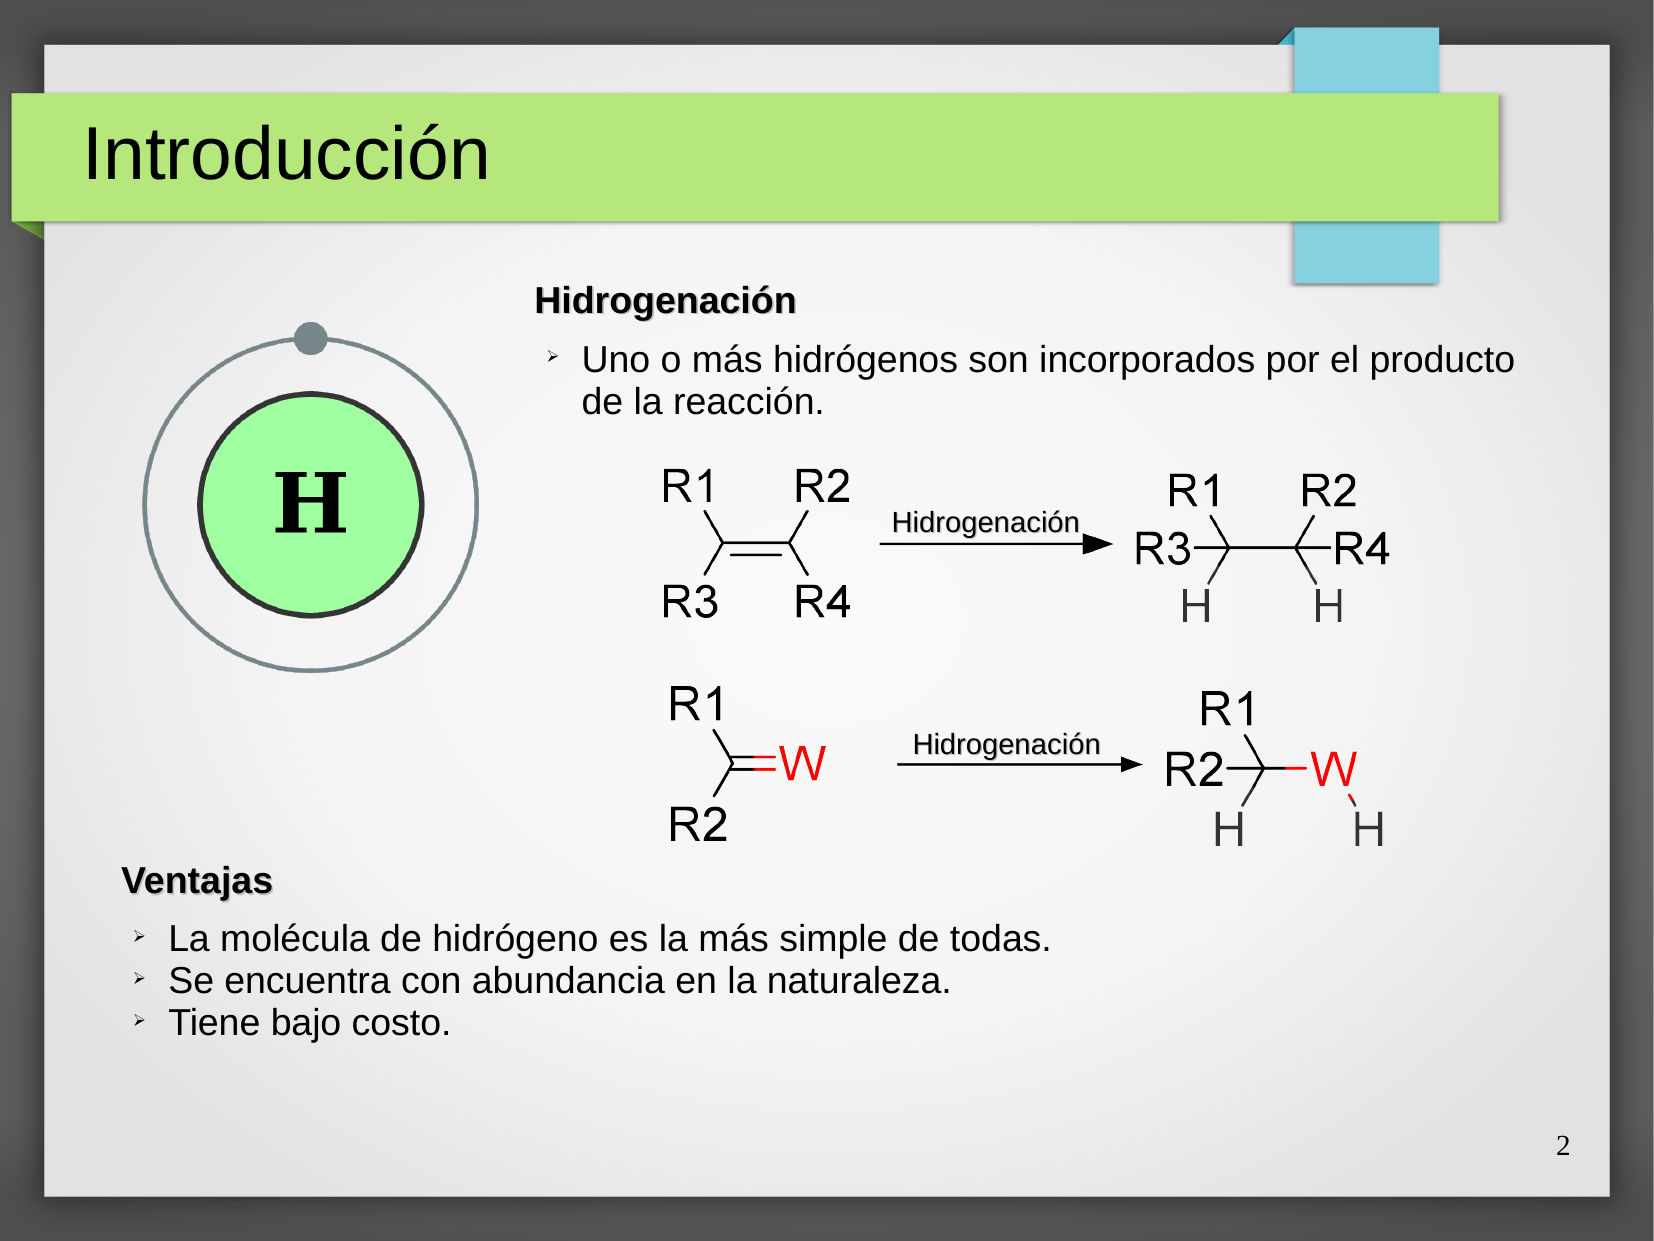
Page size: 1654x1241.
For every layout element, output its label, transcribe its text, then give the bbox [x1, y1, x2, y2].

title Introducción [82, 94, 1264, 213]
picture [0, 0, 1654, 1241]
text_box Hidrogenación [519, 271, 813, 329]
text_box Ventajas [106, 852, 399, 910]
text_box Uno o más hidrógenos son incorporados por el producto de la reacción. [531, 330, 1548, 430]
text_box Hidrogenación [897, 720, 1120, 778]
text_box Hidrogenación [876, 498, 1099, 556]
text_box La molécula de hidrógeno es la más simple de todas. Se encuentra con abundancia en la naturaleza. Tiene bajo costo. [118, 910, 1067, 1052]
